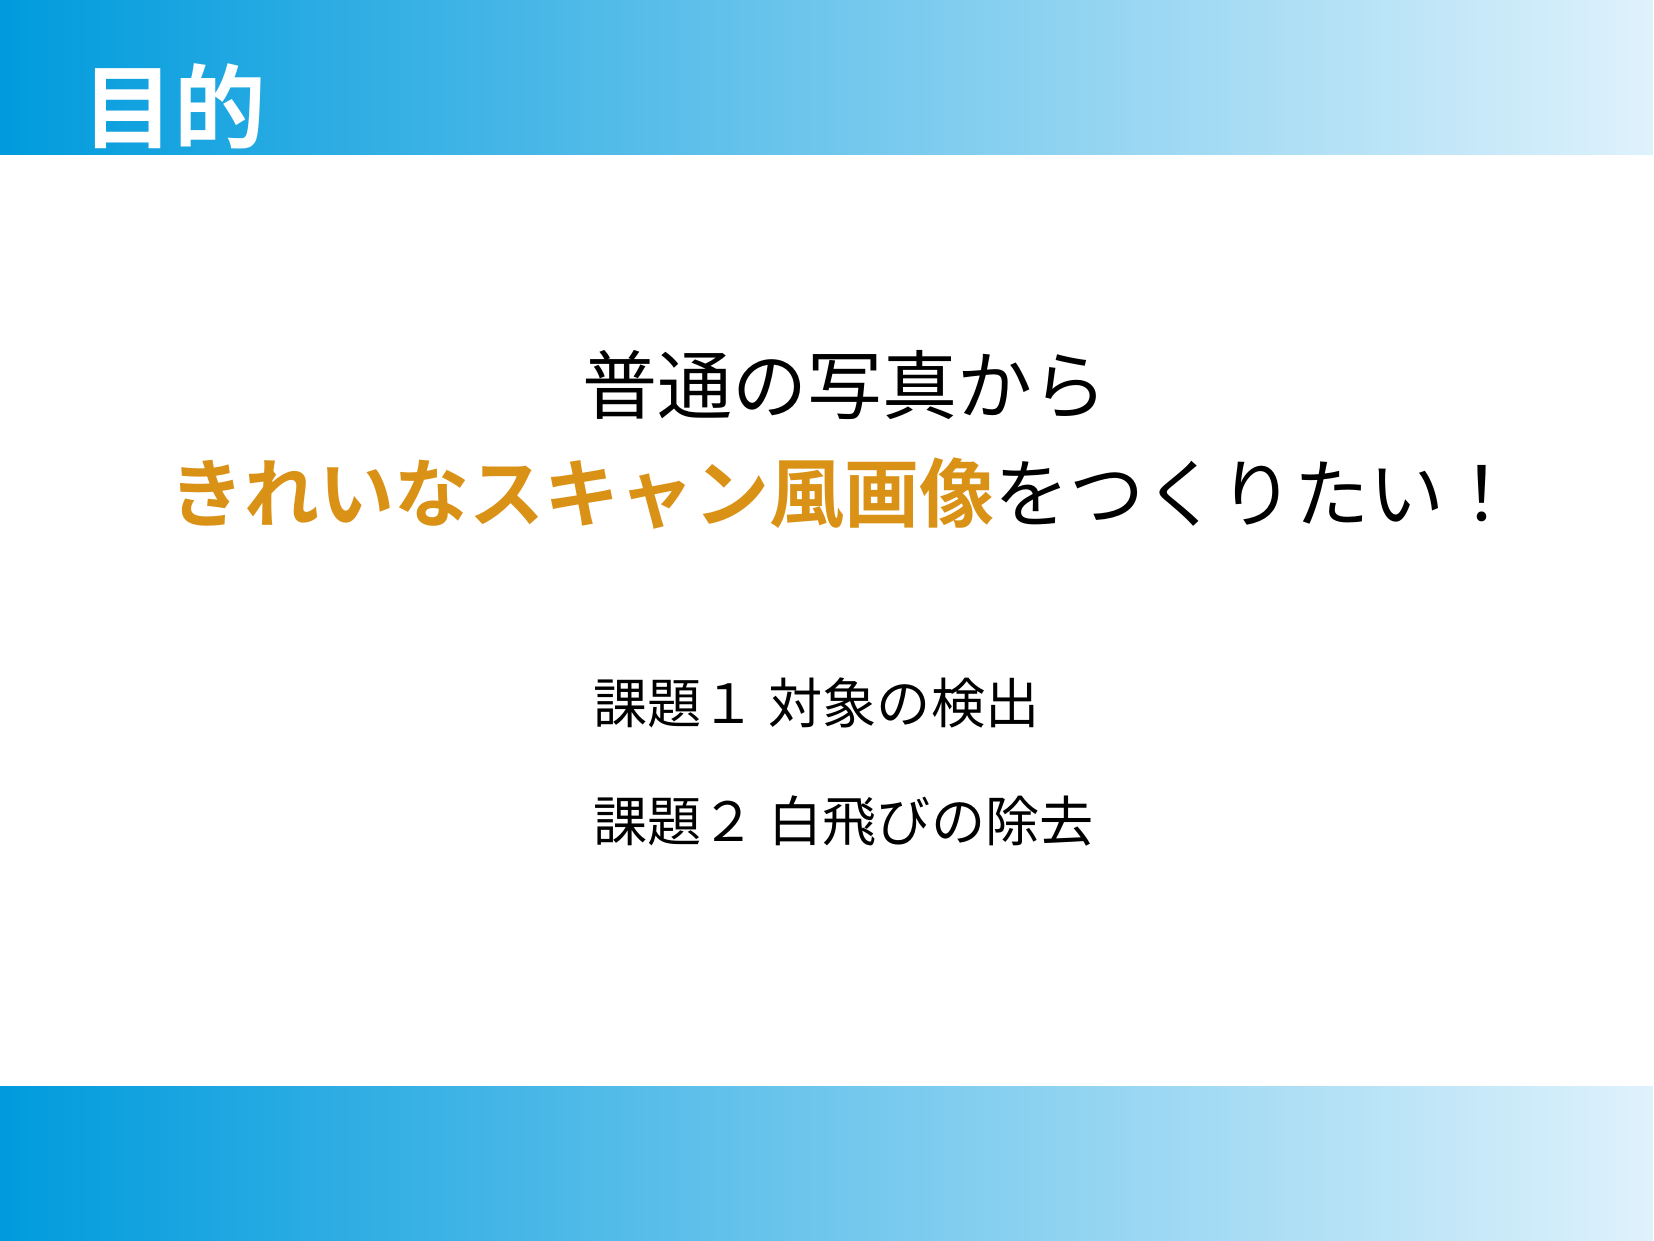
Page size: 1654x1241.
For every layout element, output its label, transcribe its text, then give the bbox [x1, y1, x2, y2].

text_box 課題１ 対象の検出 課題２ 白飛びの除去 [578, 614, 1276, 873]
title 目的 [82, 32, 1571, 171]
text_box 普通の写真から きれいなスキャン風画像をつくりたい！ [135, 318, 1554, 591]
